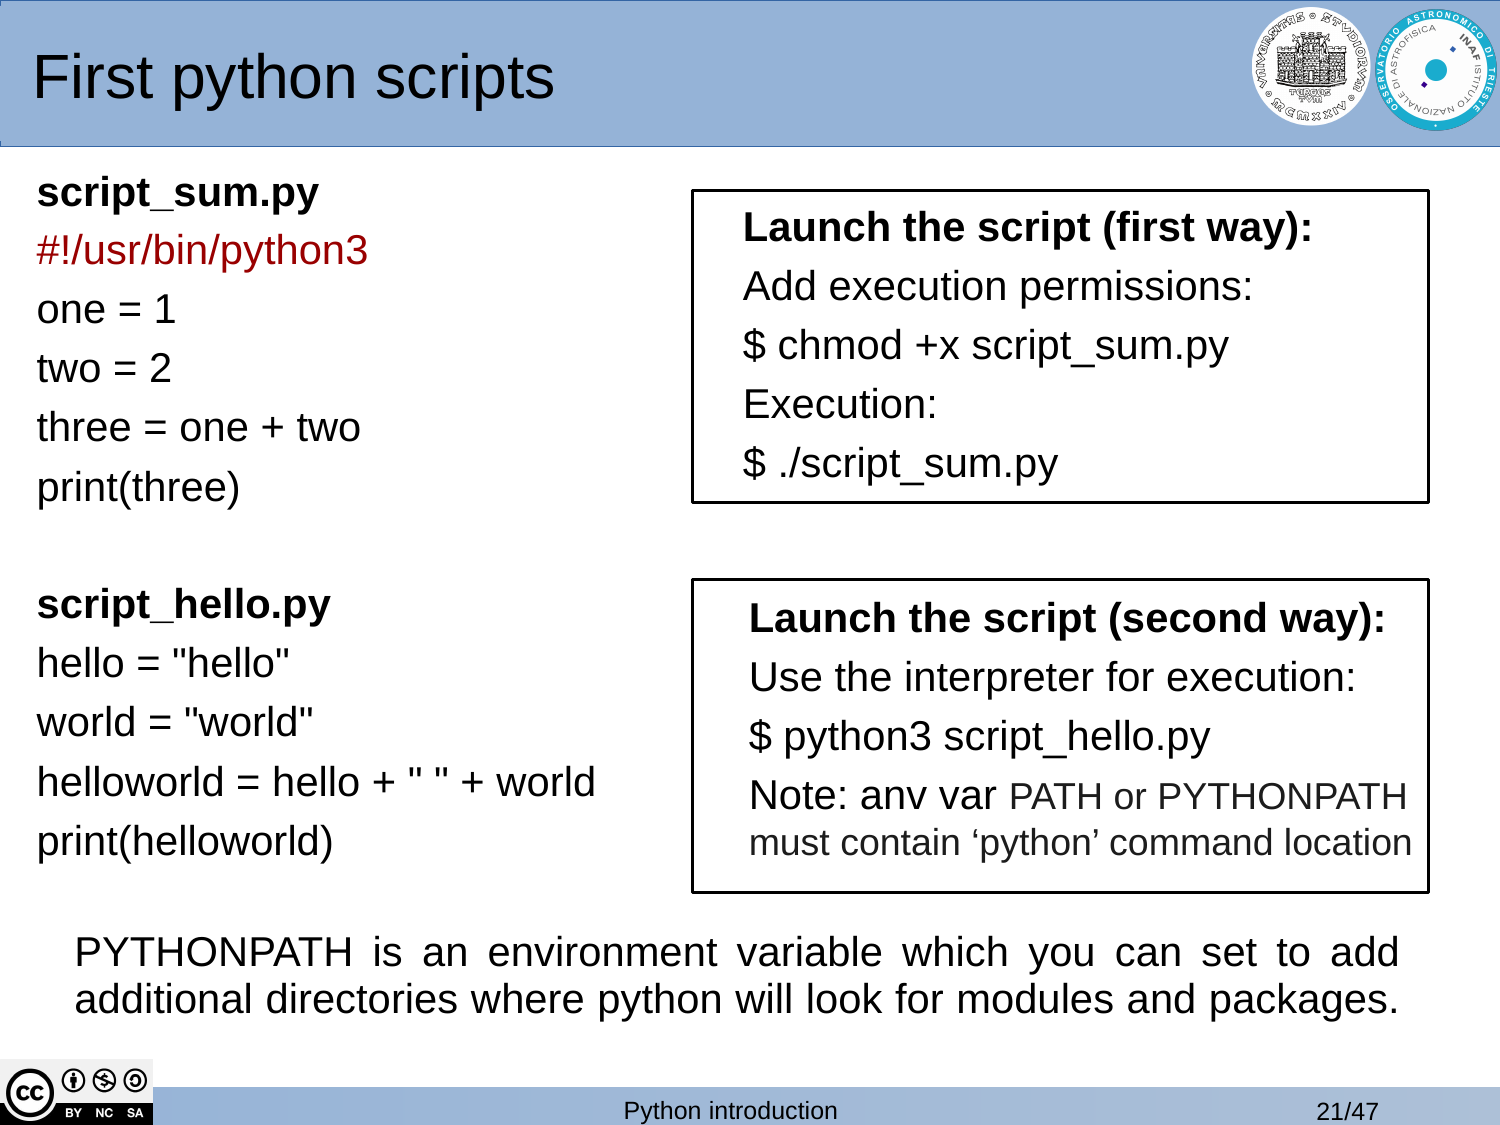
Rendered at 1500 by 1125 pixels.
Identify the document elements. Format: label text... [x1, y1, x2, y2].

text_box [692, 579, 1429, 893]
list script_sum.py #!/usr/bin/python3 one = 1 two = 2 three = one + two print(three) script_hello.py hello = "hello" world = "world" helloworld = hello + " " + world print(helloworld) [21, 156, 1455, 951]
list Launch the script (first way): Add execution permissions: $ chmod +x script_sum.py Execution: $ ./script_sum.py [728, 192, 1452, 484]
text_box First python scripts [0, 5, 1243, 141]
list Launch the script (second way): Use the interpreter for execution: $ python3 script_hello.py Note: anv var PATH or PYTHONPATH must contain ‘python’ command location [734, 583, 1458, 875]
text_box [692, 190, 1429, 503]
picture [1252, 0, 1500, 156]
text_box PYTHONPATH is an environment variable which you can set to add additional directories where python will look for modules and packages. [59, 921, 1416, 1030]
picture [0, 1059, 153, 1125]
